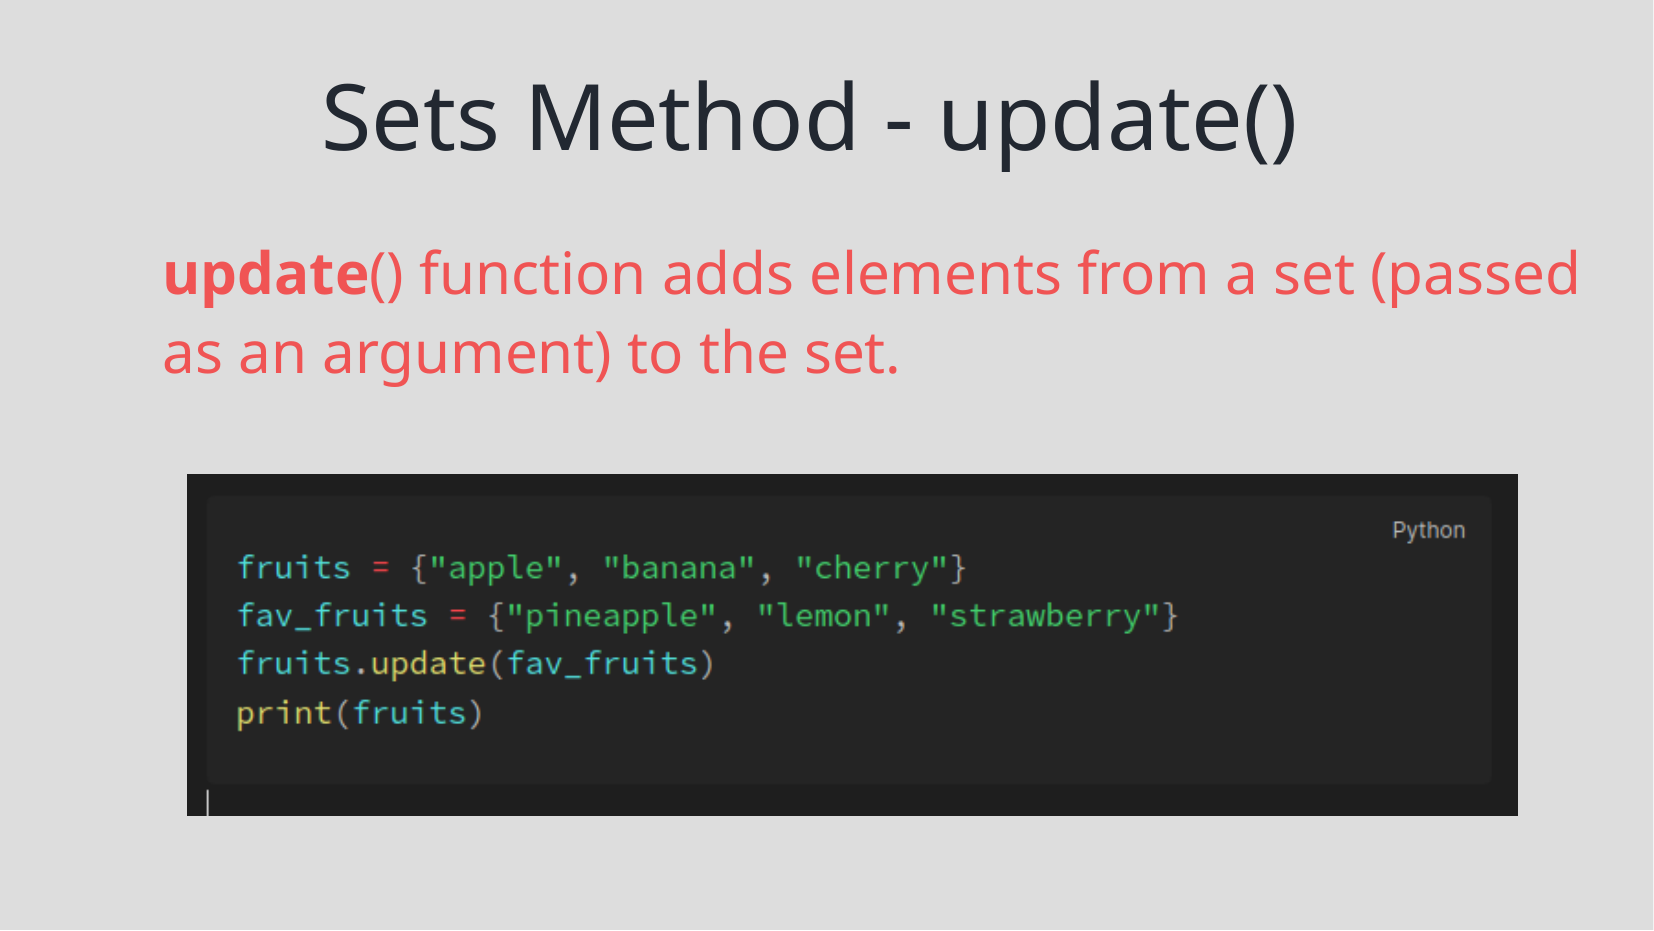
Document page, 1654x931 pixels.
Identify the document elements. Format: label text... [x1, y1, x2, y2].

title Sets Method - update() [82, 37, 1538, 193]
picture [187, 474, 1518, 816]
text_box update() function adds elements from a set (passed as an argument) to the set. [112, 225, 1613, 816]
